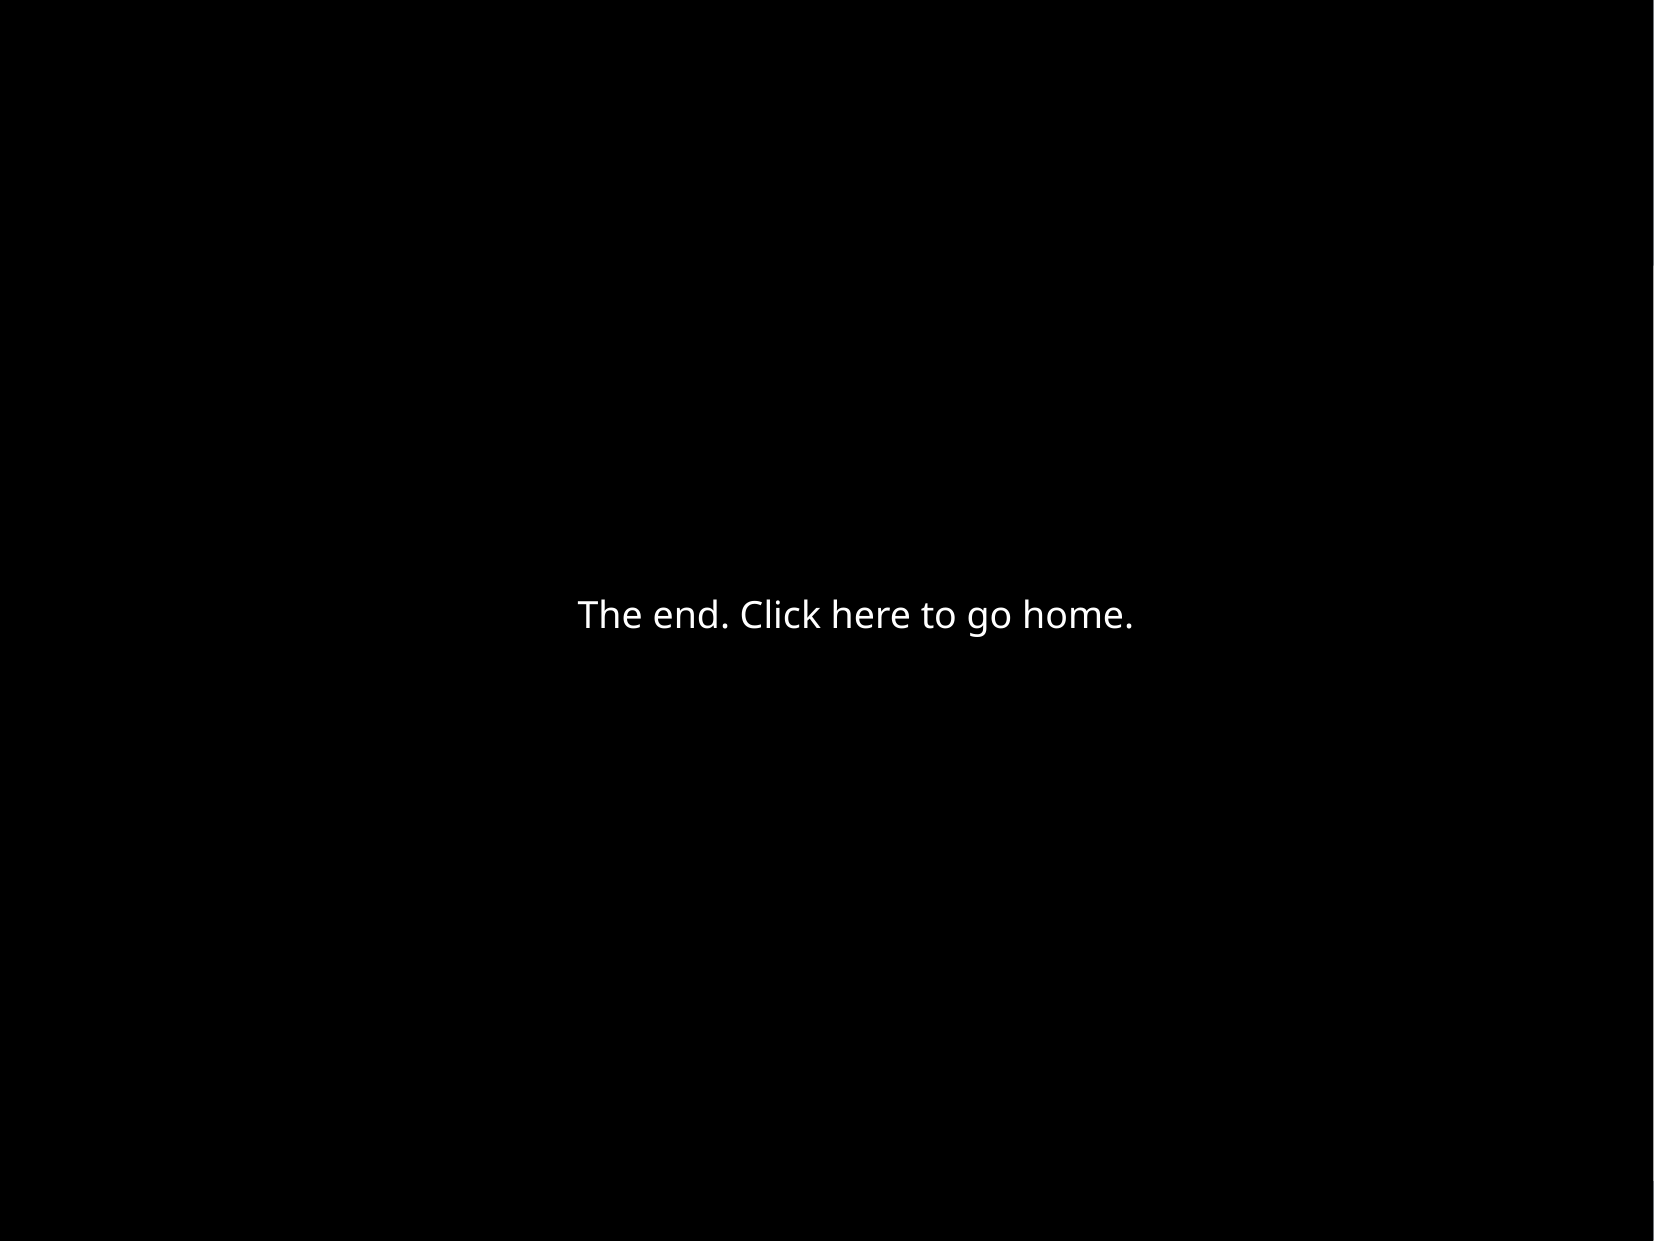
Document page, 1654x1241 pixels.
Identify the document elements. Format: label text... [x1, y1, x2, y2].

text_box The end. Click here to go home. [0, 0, 1654, 1241]
